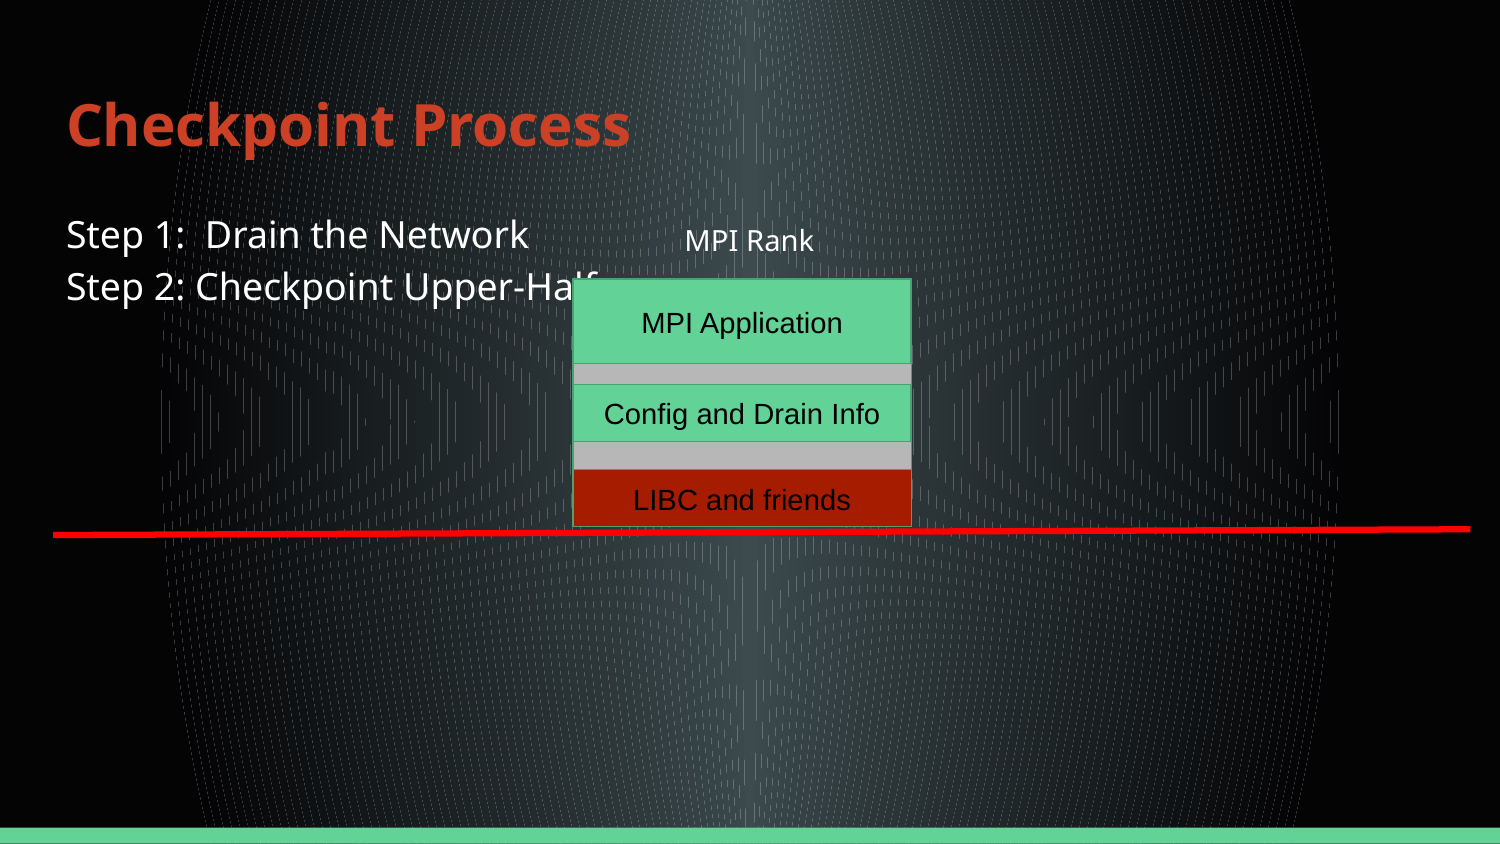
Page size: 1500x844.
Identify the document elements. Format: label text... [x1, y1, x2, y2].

text_box Config and Drain Info [573, 384, 912, 442]
title Checkpoint Process [51, 72, 1449, 167]
text_box MPI Rank [669, 206, 831, 273]
list Step 1: Drain the Network Step 2: Checkpoint Upper-Half [51, 189, 1449, 771]
text_box MPI Application [573, 279, 912, 364]
text_box LIBC and friends [572, 469, 912, 527]
text_box [572, 278, 912, 469]
